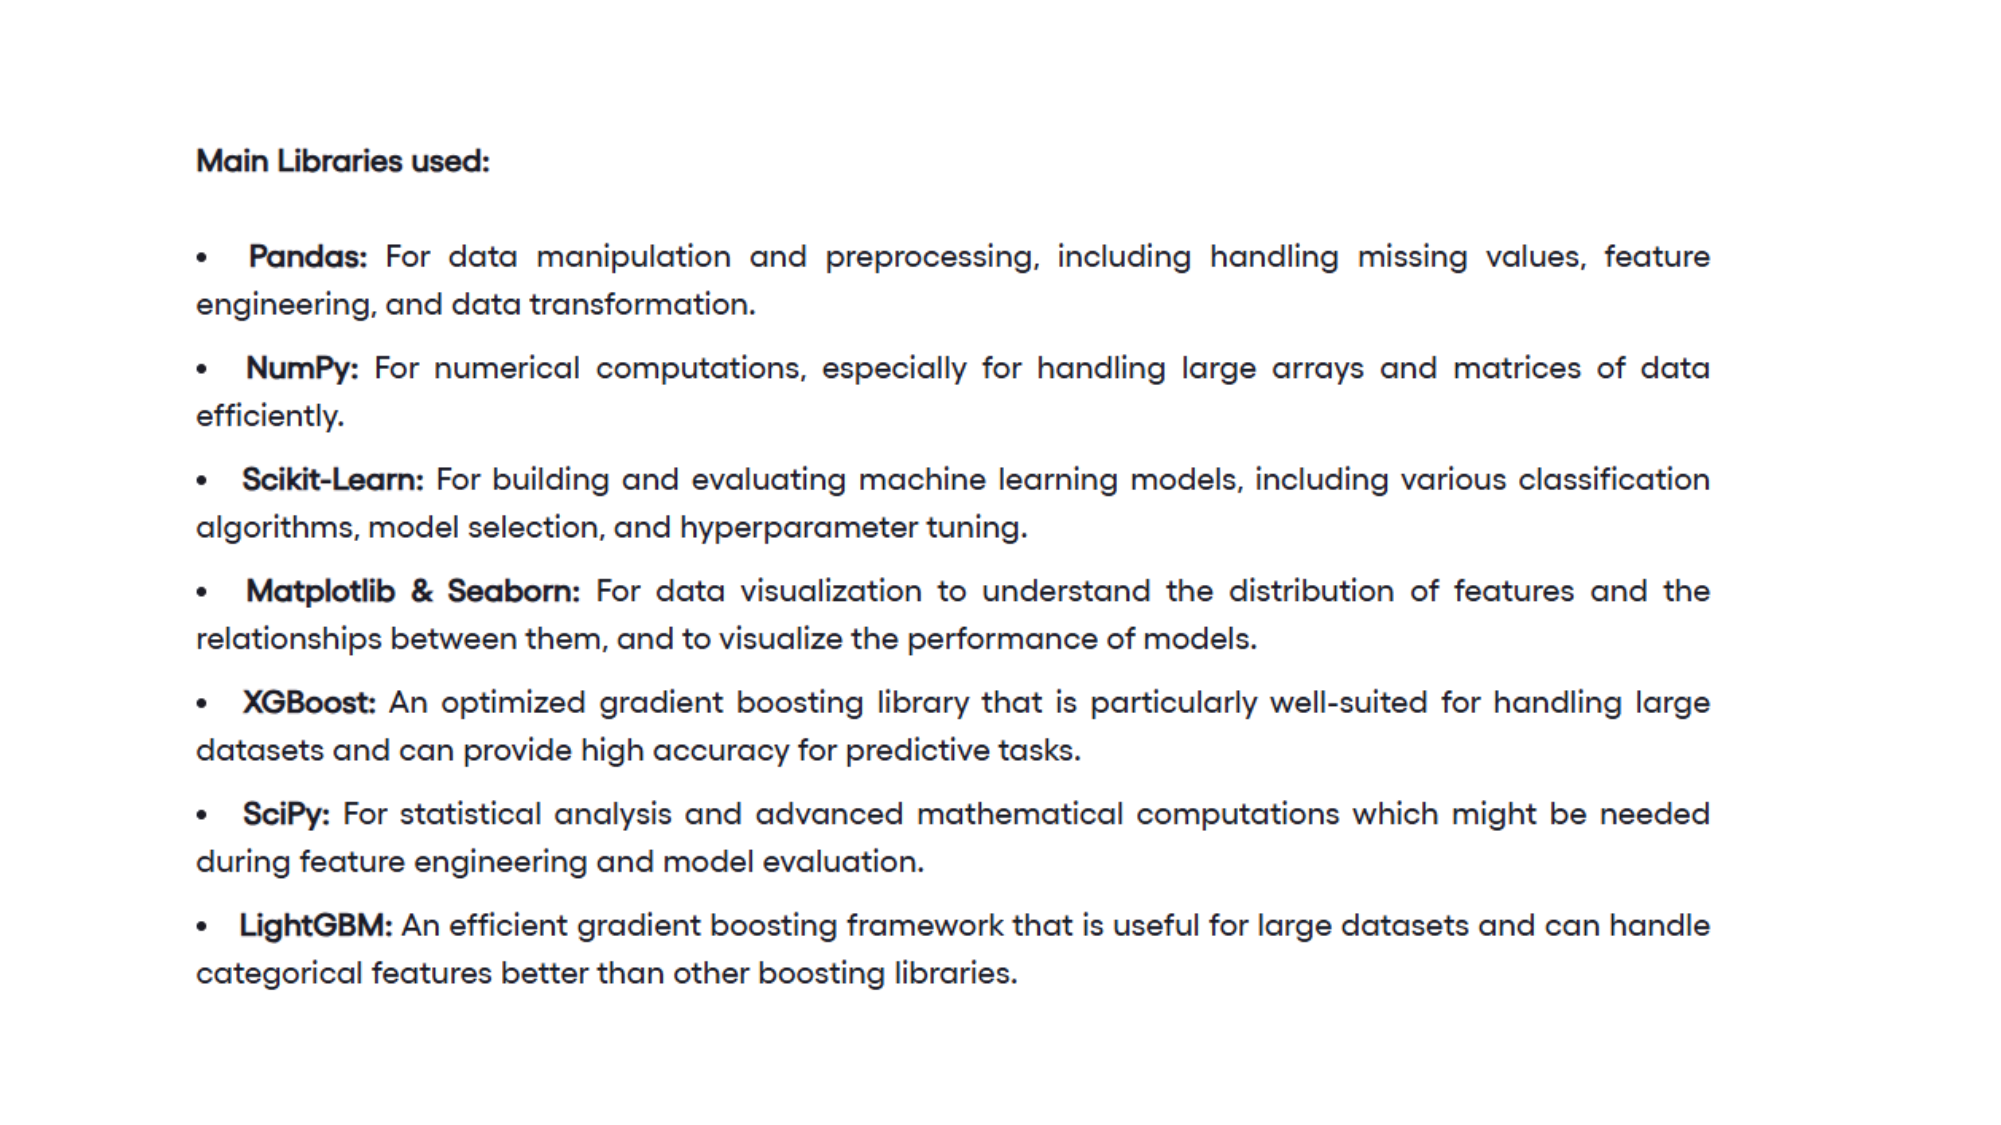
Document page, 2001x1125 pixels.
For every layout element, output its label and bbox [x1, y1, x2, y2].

picture [154, 111, 1846, 1014]
